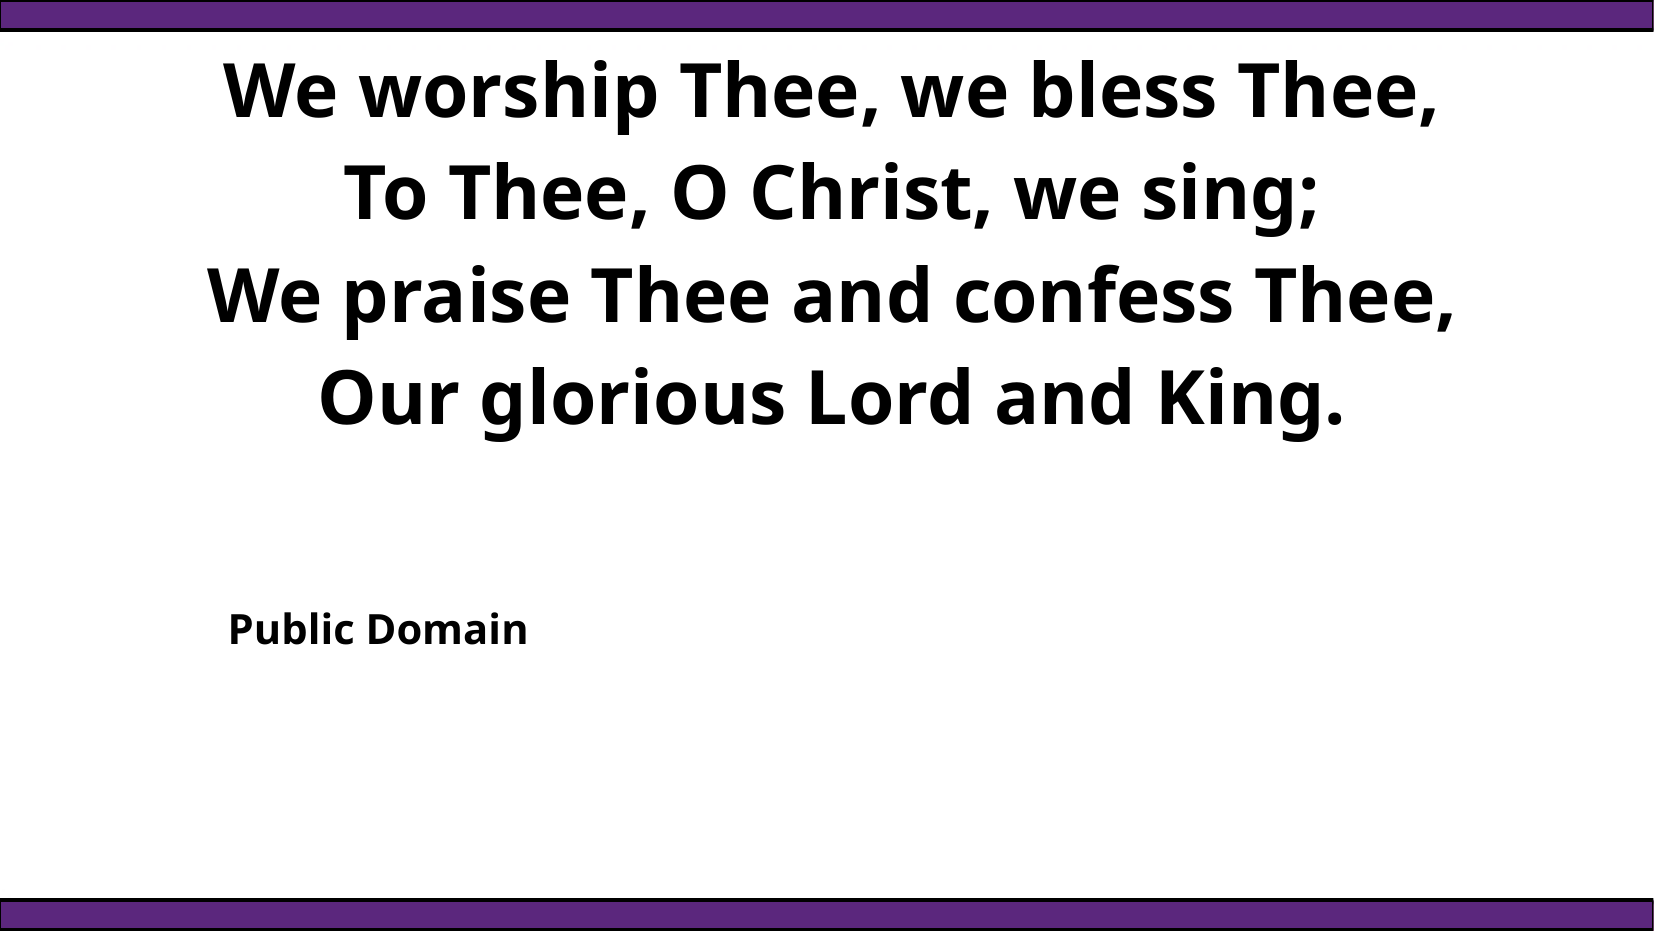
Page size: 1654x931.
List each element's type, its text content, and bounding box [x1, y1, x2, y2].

picture [0, 31, 1654, 900]
text_box [0, 0, 1654, 31]
text_box We worship Thee, we bless Thee, To Thee, O Christ, we sing; We praise Thee and confess Thee, Our glorious Lord and King. Public Domain [90, 30, 1576, 650]
text_box [0, 900, 1654, 931]
